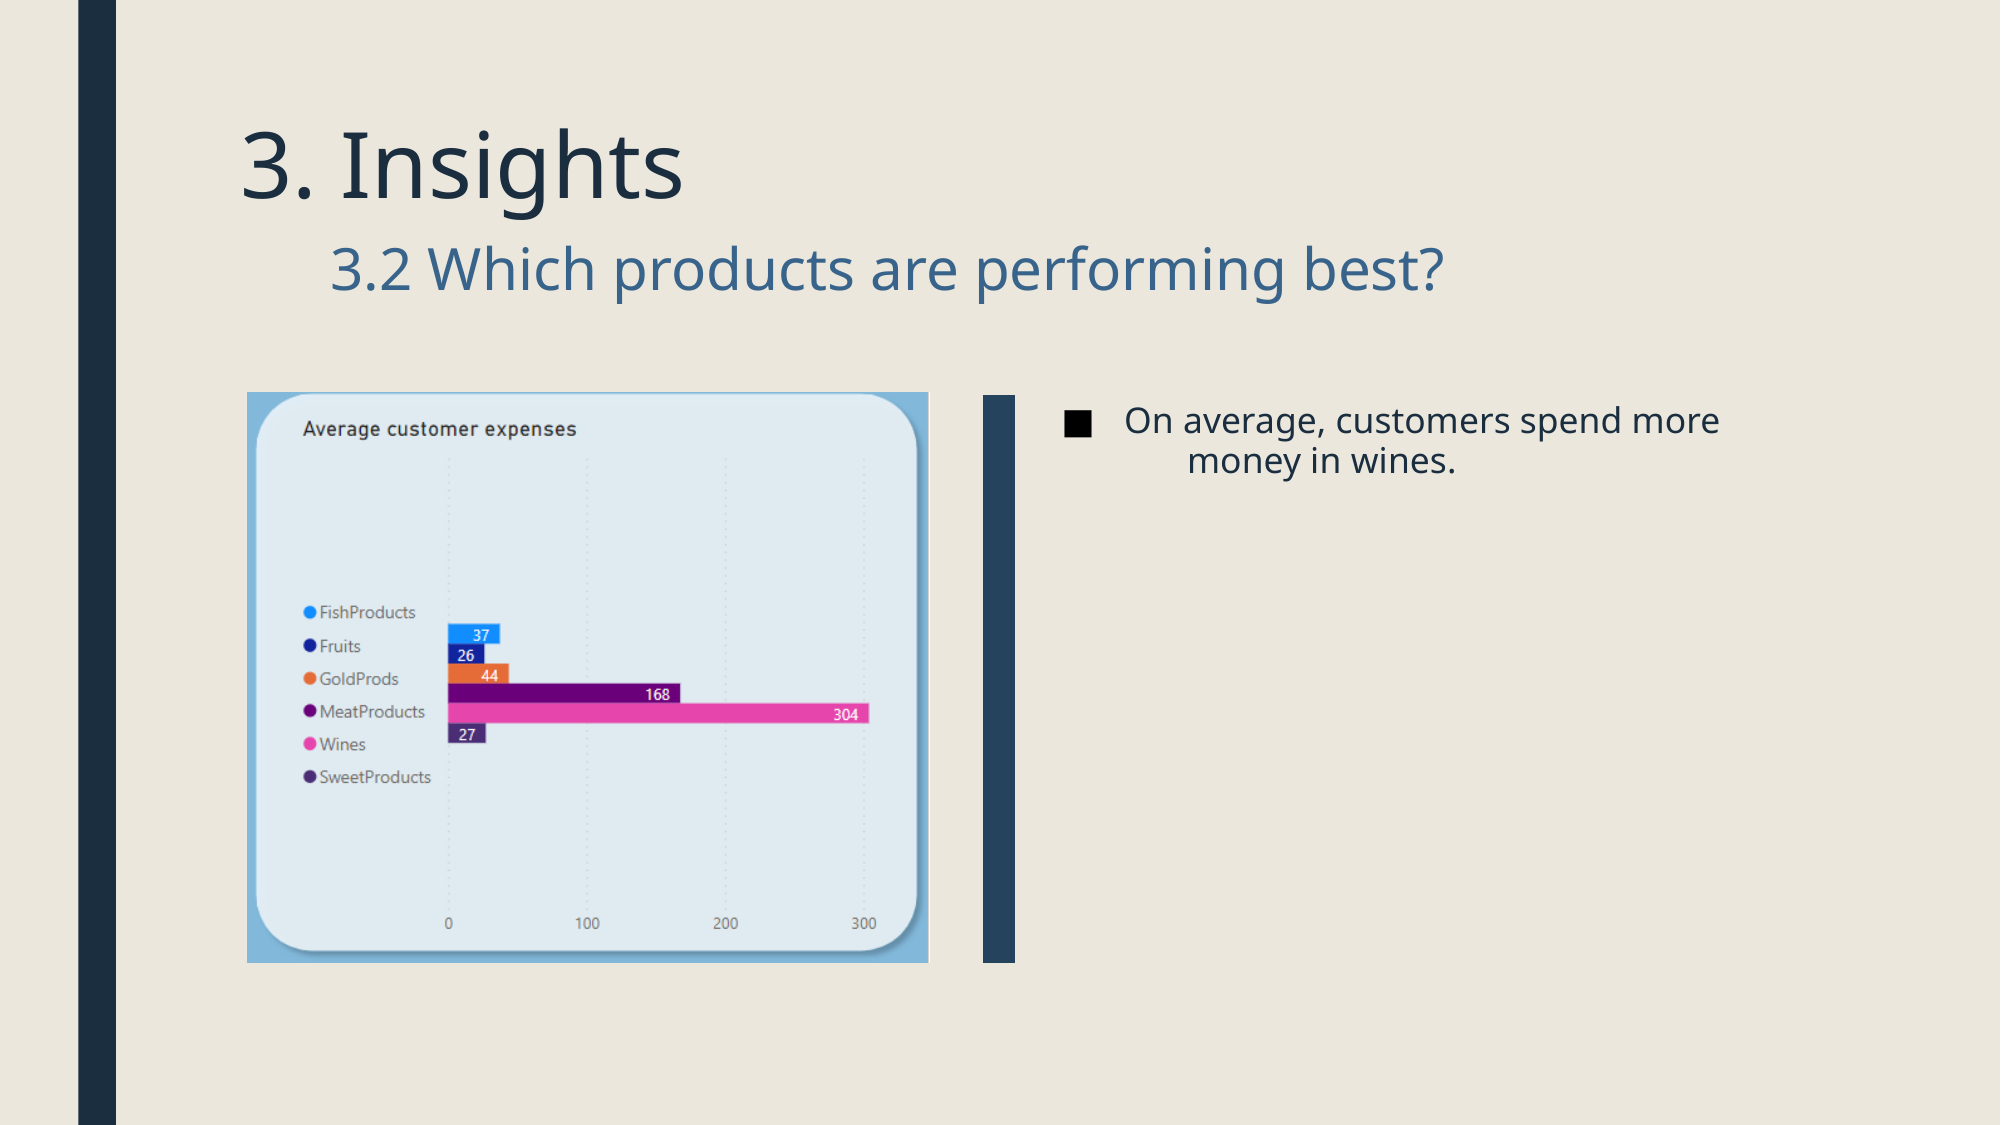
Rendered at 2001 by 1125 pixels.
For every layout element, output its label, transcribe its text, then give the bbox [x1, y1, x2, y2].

title 3. Insights [225, 112, 1801, 357]
picture [247, 392, 930, 963]
list On average, customers spend more money in wines. [1046, 393, 1801, 982]
text_box 3.2 Which products are performing best? [315, 224, 1685, 453]
text_box [983, 395, 1015, 963]
